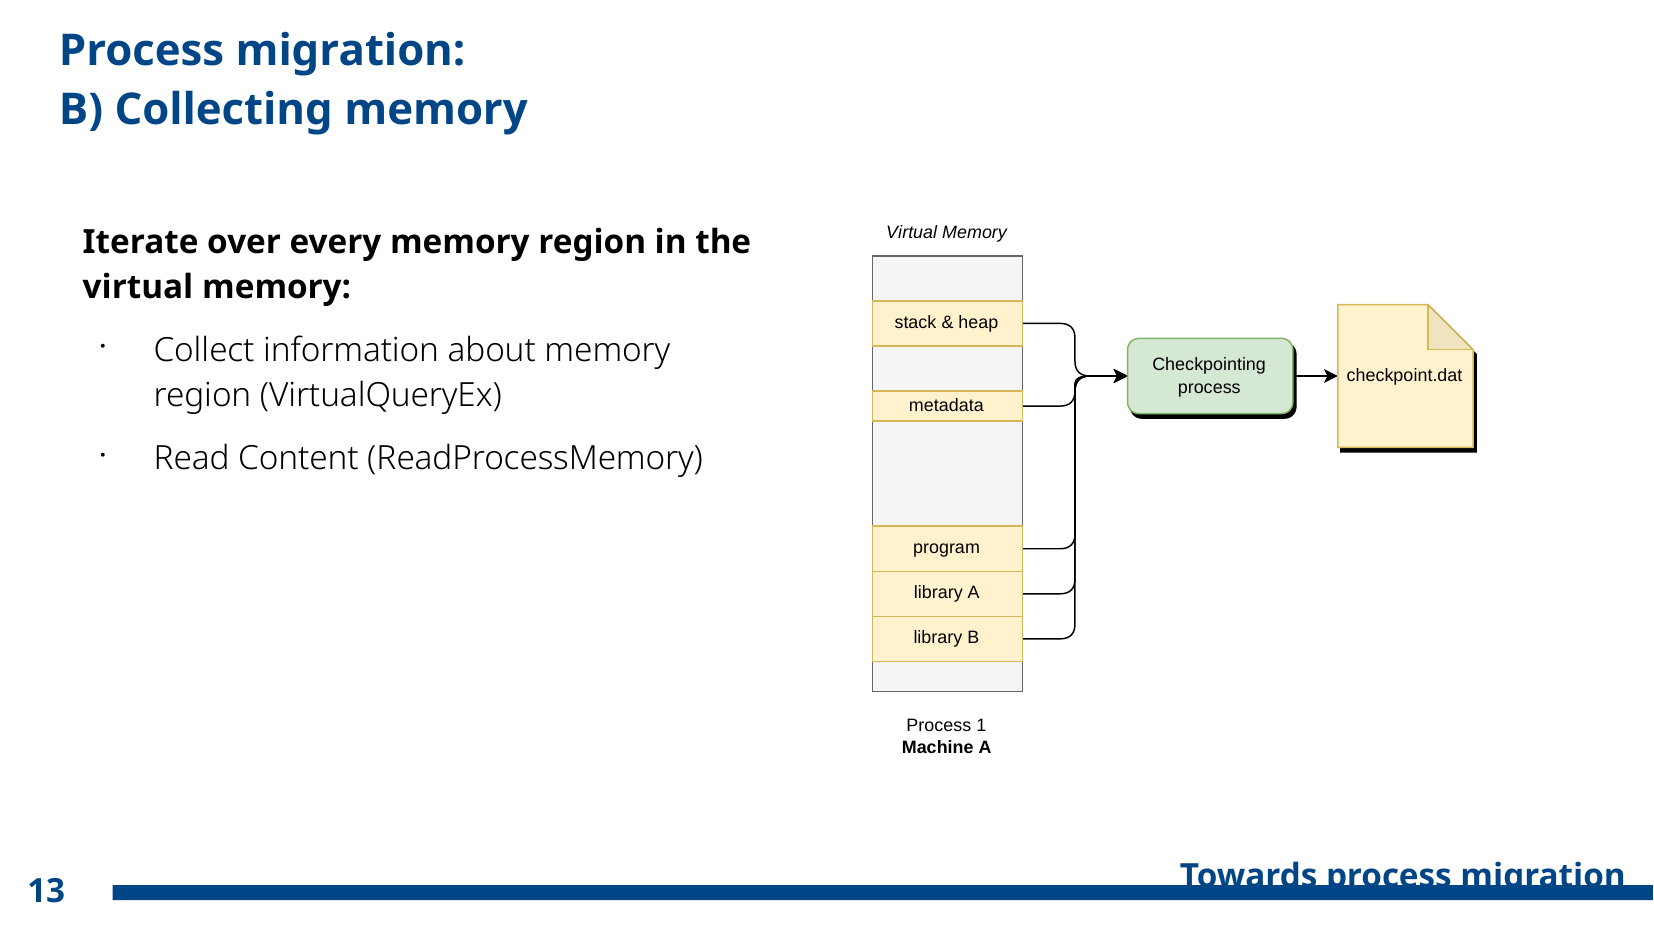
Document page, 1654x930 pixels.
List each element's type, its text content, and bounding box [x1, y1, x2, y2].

list Iterate over every memory region in the virtual memory: Collect information about memory region (VirtualQueryEx) Read Content (ReadProcessMemory) [82, 217, 766, 757]
title Process migration: B) Collecting memory [58, 26, 1594, 138]
chart [870, 209, 1653, 801]
